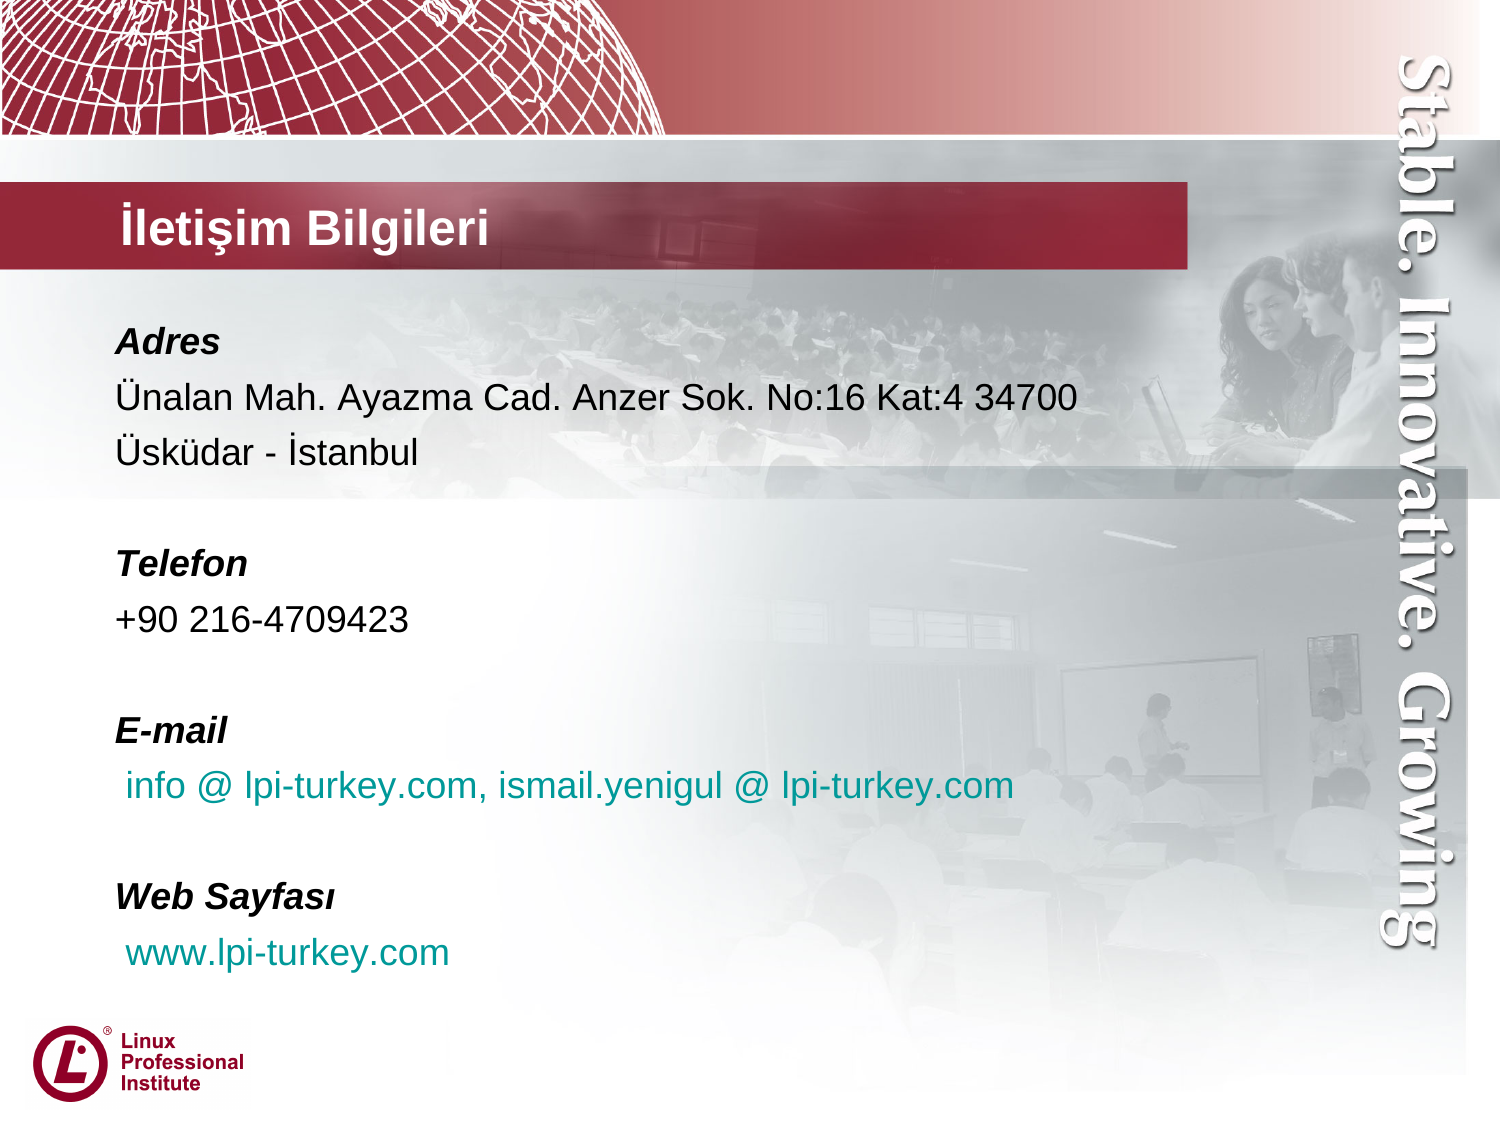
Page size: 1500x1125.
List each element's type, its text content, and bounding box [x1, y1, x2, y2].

text_box Adres Ünalan Mah. Ayazma Cad. Anzer Sok. No:16 Kat:4 34700 Üsküdar - İstanbul Telefon +90 216-4709423 E-mail info @ lpi-turkey.com, ismail.yenigul @ lpi-turkey.com Web Sayfası www.lpi-turkey.com [100, 254, 1172, 1020]
text_box İletişim Bilgileri [105, 189, 1410, 270]
picture [0, 0, 1500, 1113]
